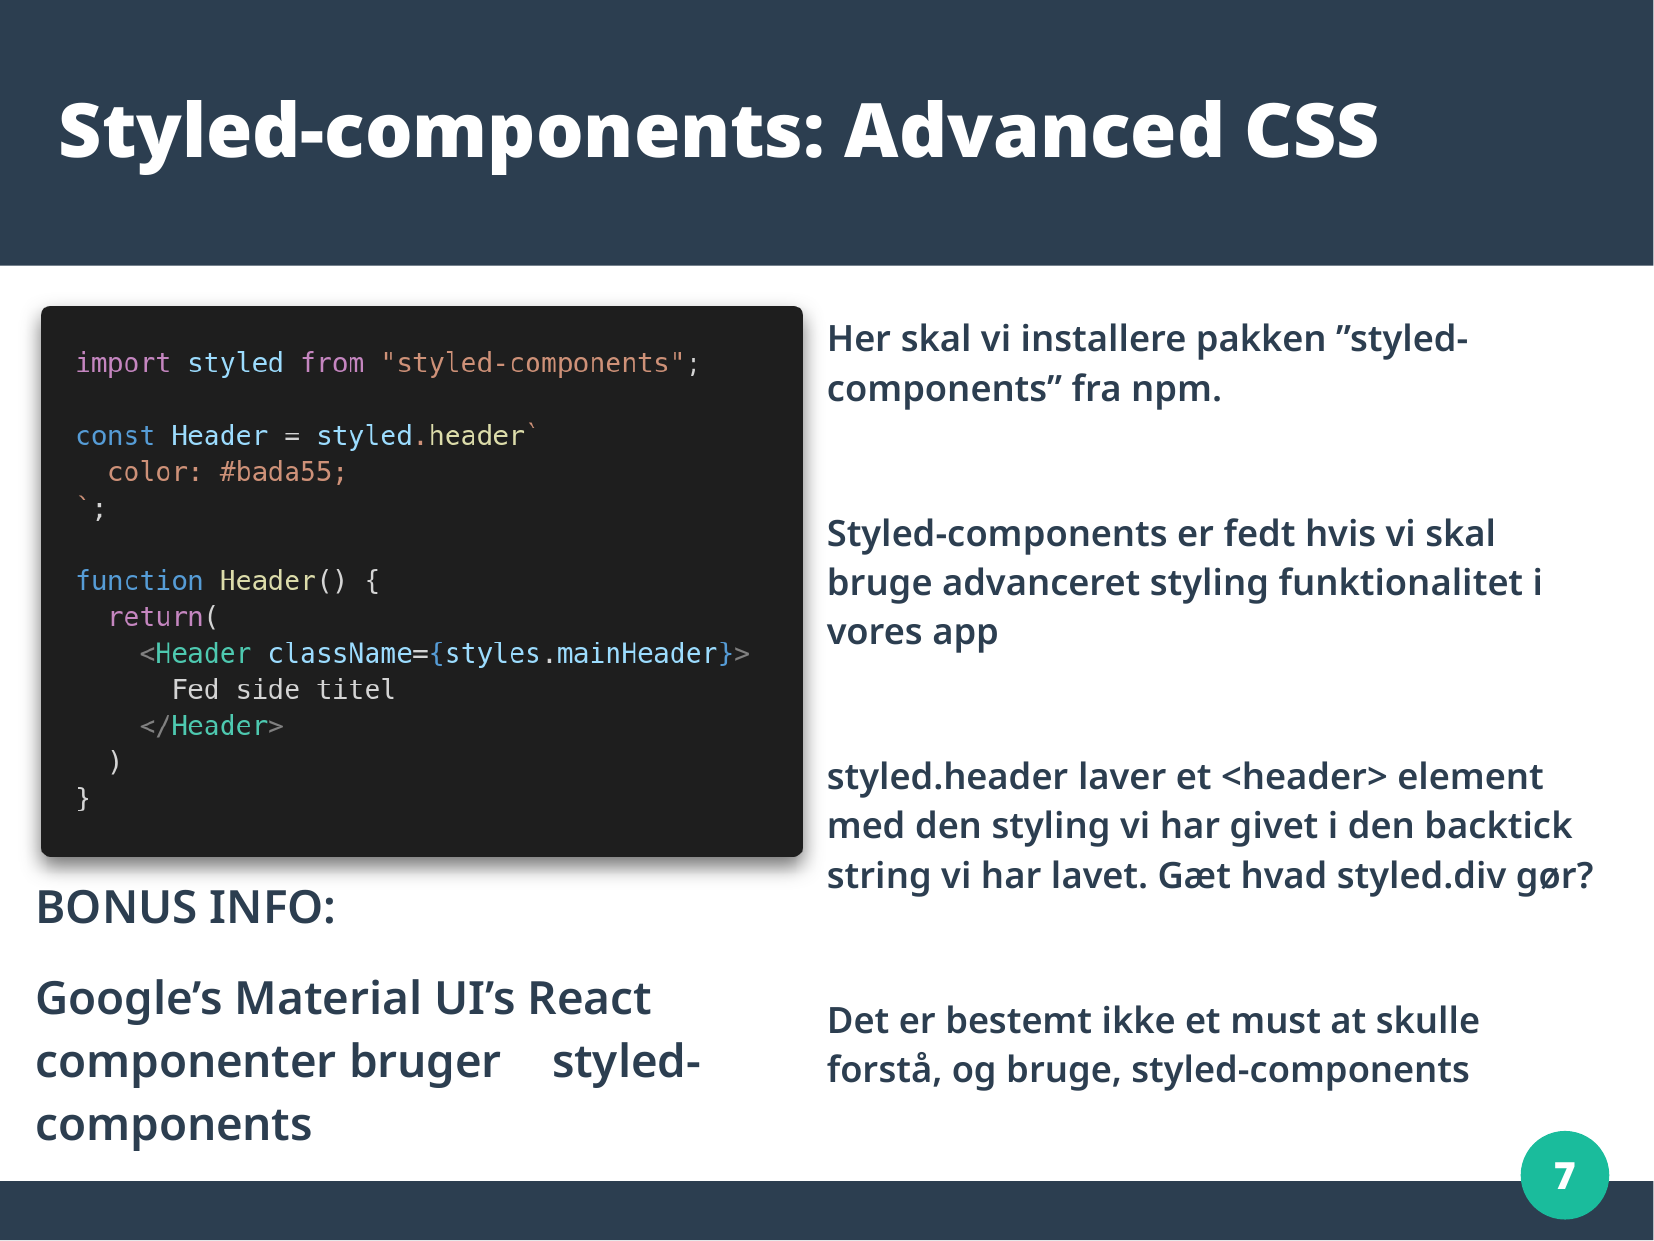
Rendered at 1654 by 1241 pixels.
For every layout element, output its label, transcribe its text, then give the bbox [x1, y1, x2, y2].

title Styled-components: Advanced CSS [59, 49, 1595, 207]
list Her skal vi installere pakken ”styled-components” fra npm. Styled-components er fedt hvis vi skal bruge advanceret styling funktionalitet i vores app styled.header laver et <header> element med den styling vi har givet i den backtick string vi har lavet. Gæt hvad styled.div gør? Det er bestemt ikke et must at skulle forstå, og bruge, styled-components [826, 312, 1595, 1140]
picture [11, 277, 831, 892]
list BONUS INFO: Google’s Material UI’s React componenter bruger styled-components [35, 874, 804, 1170]
